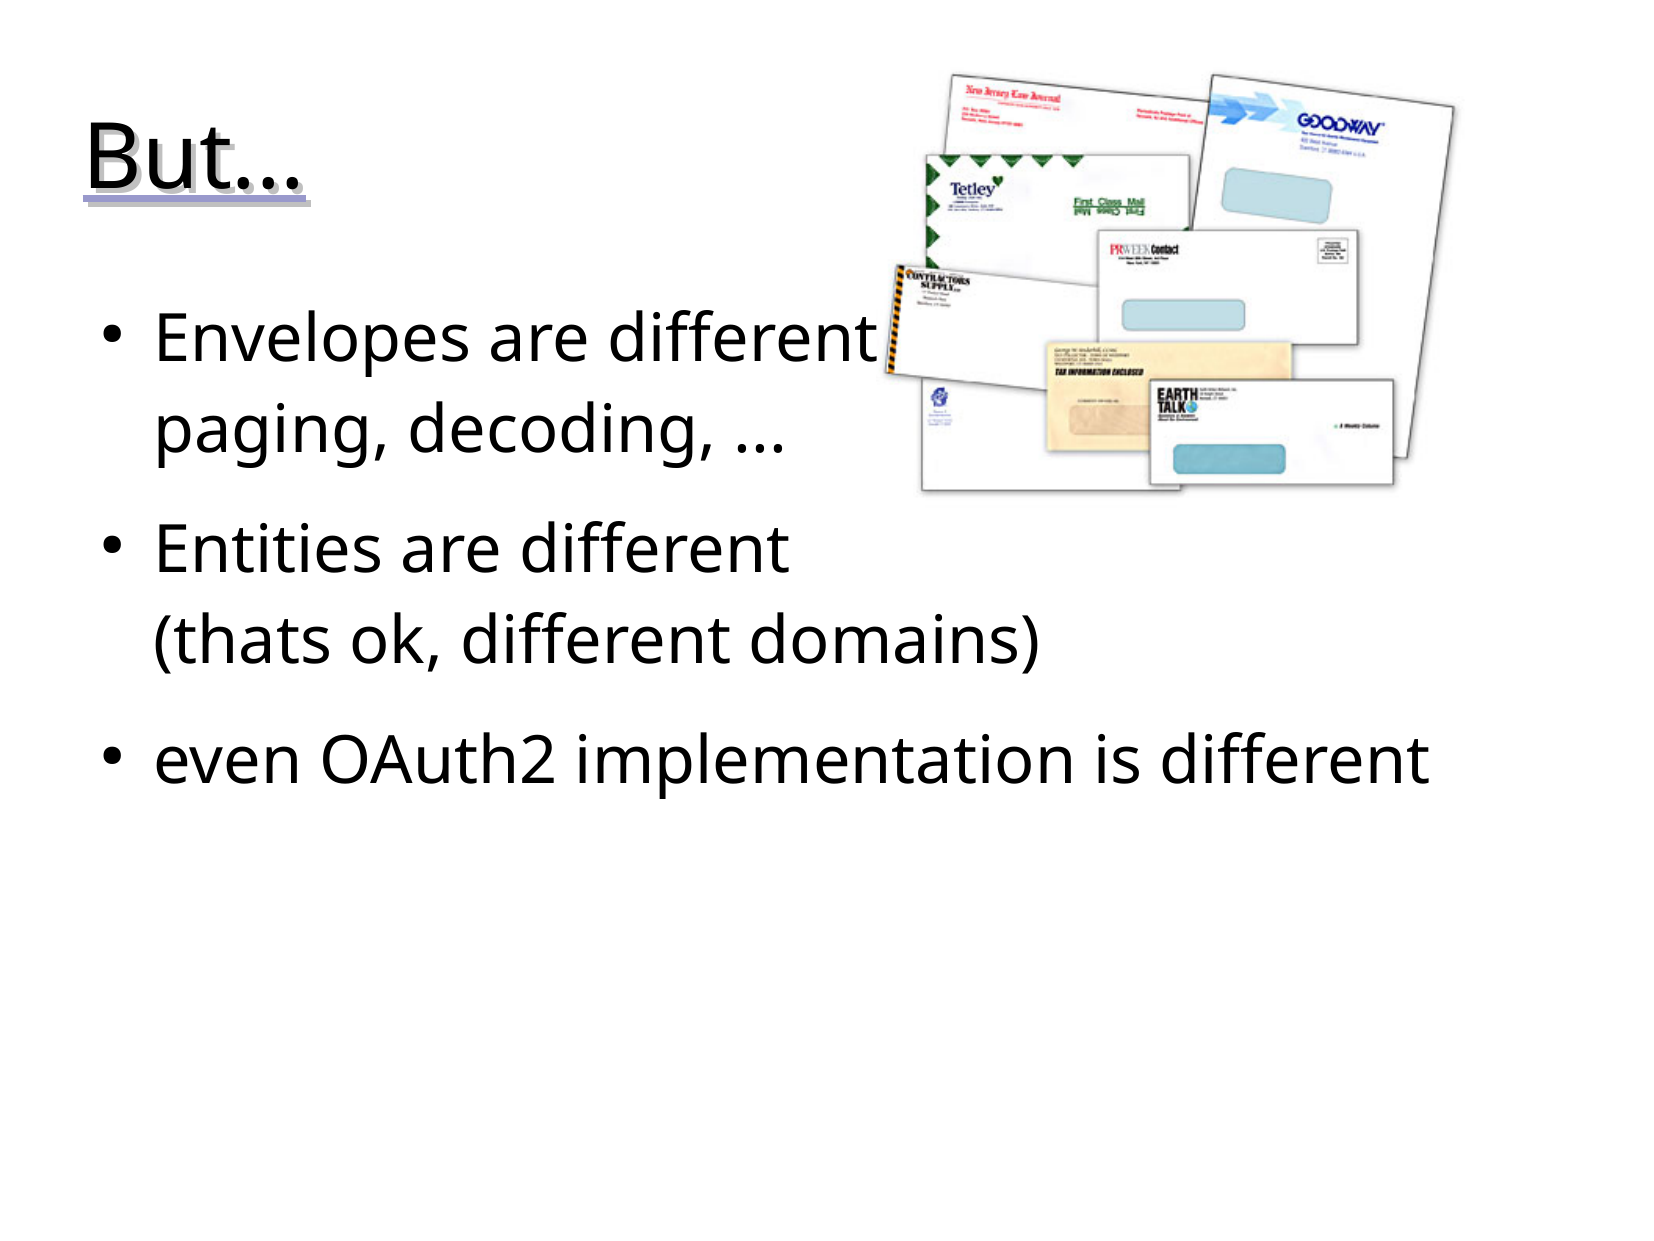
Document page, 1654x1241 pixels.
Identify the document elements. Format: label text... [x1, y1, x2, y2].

title But... [82, 49, 1571, 257]
picture [876, 59, 1471, 290]
list Envelopes are different paging, decoding, ... Entities are different (thats ok, different domains) even OAuth2 implementation is different [82, 290, 1571, 1010]
